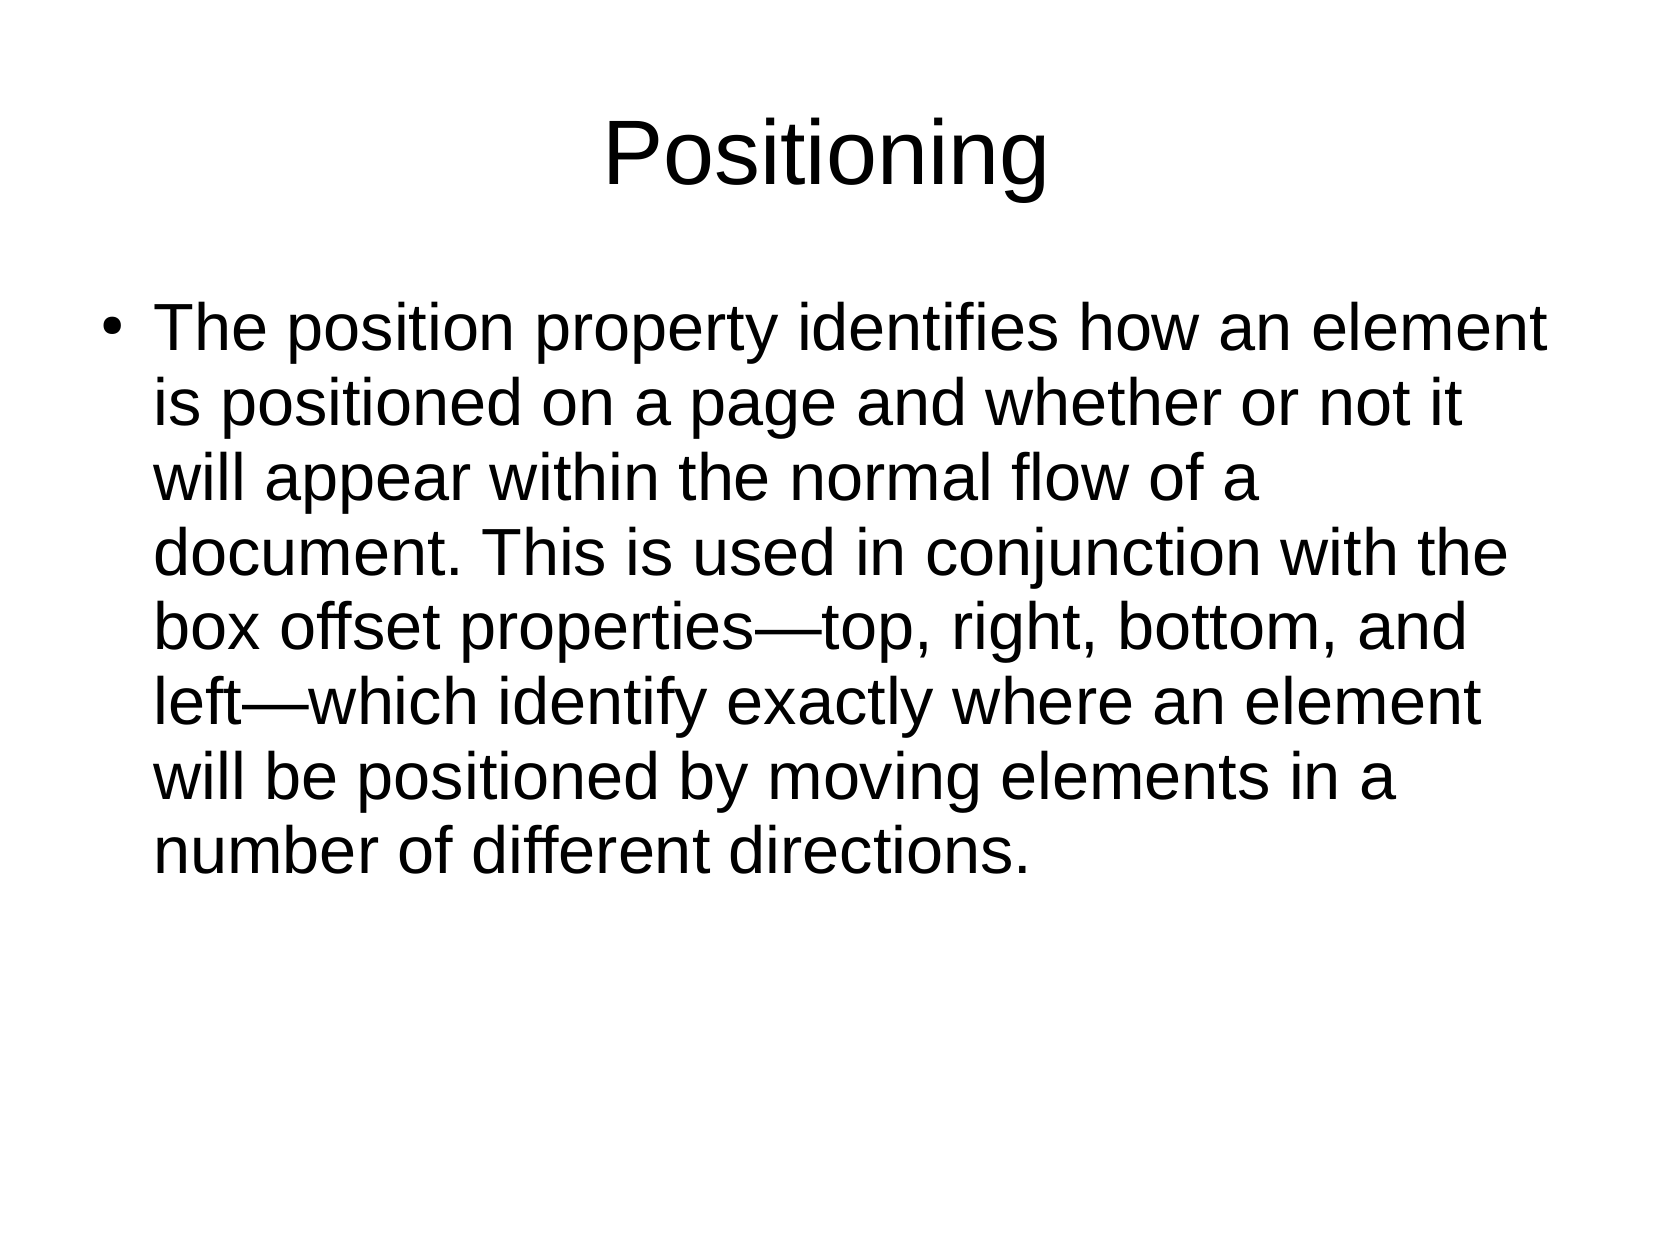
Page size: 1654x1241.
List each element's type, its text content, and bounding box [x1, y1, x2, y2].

title Positioning [82, 49, 1571, 257]
list The position property identifies how an element is positioned on a page and whether or not it will appear within the normal flow of a document. This is used in conjunction with the box offset properties—top, right, bottom, and left—which identify exactly where an element will be positioned by moving elements in a number of different directions. [82, 290, 1571, 1010]
